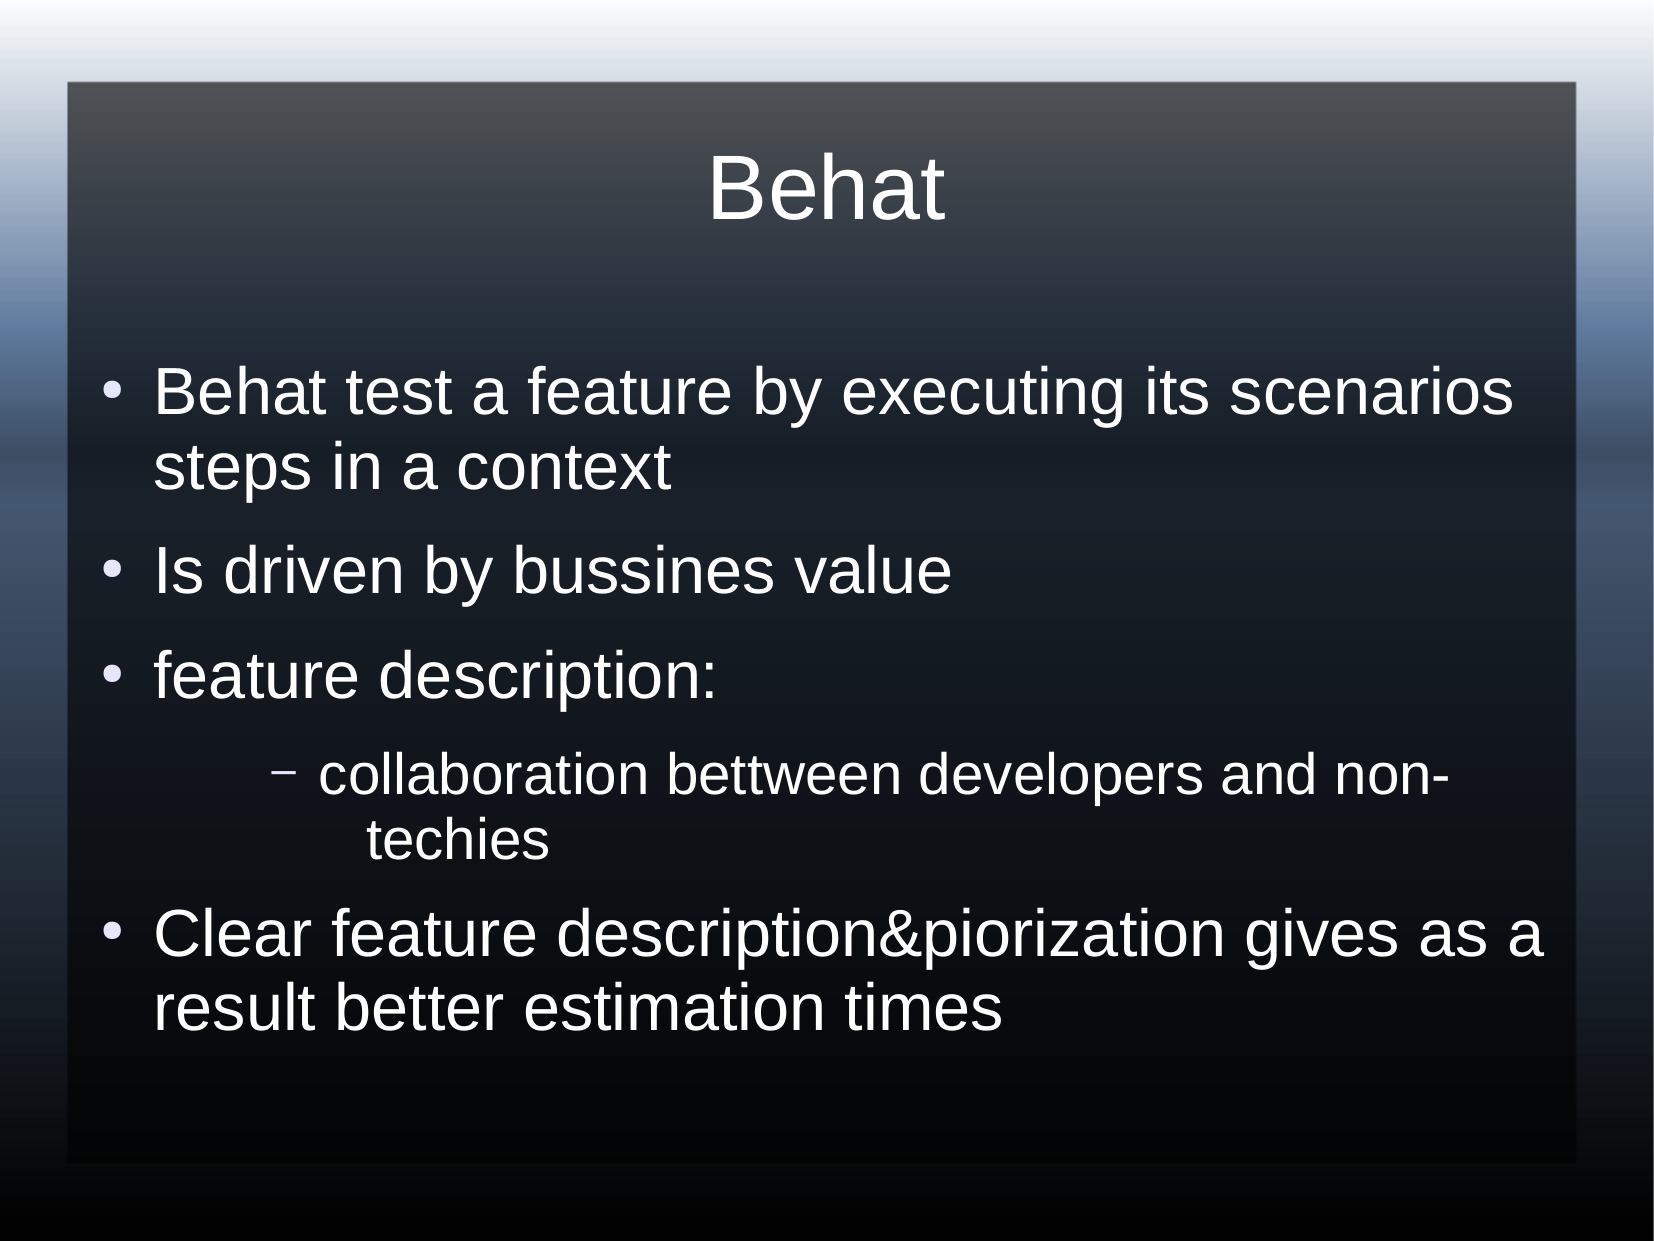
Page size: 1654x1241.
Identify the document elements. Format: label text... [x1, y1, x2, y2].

picture [0, 0, 1654, 1241]
title Behat [82, 84, 1571, 292]
list Behat test a feature by executing its scenarios steps in a context Is driven by bussines value feature description: collaboration bettween developers and non-techies Clear feature description&piorization gives as a result better estimation times [82, 354, 1571, 1150]
